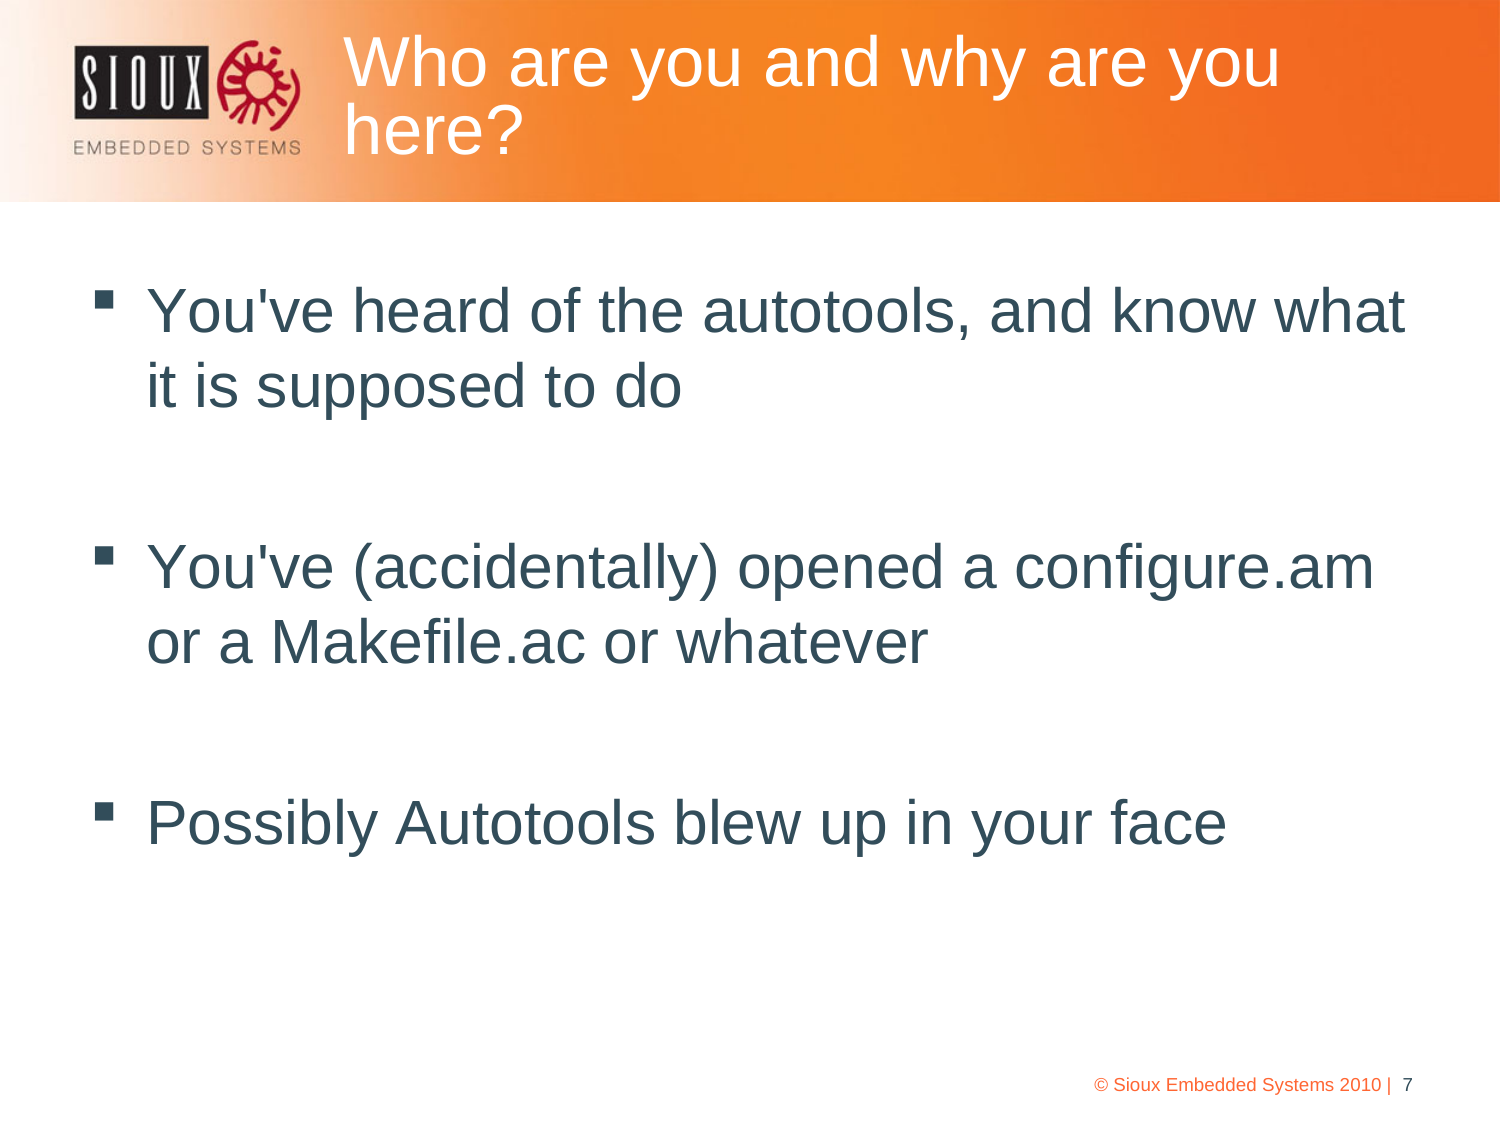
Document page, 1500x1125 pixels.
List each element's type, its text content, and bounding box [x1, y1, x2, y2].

list You've heard of the autotools, and know what it is supposed to do You've (accidentally) opened a configure.am or a Makefile.ac or whatever Possibly Autotools blew up in your face [75, 262, 1426, 1006]
picture [0, 0, 1500, 202]
title Who are you and why are you here? [329, 24, 1424, 176]
